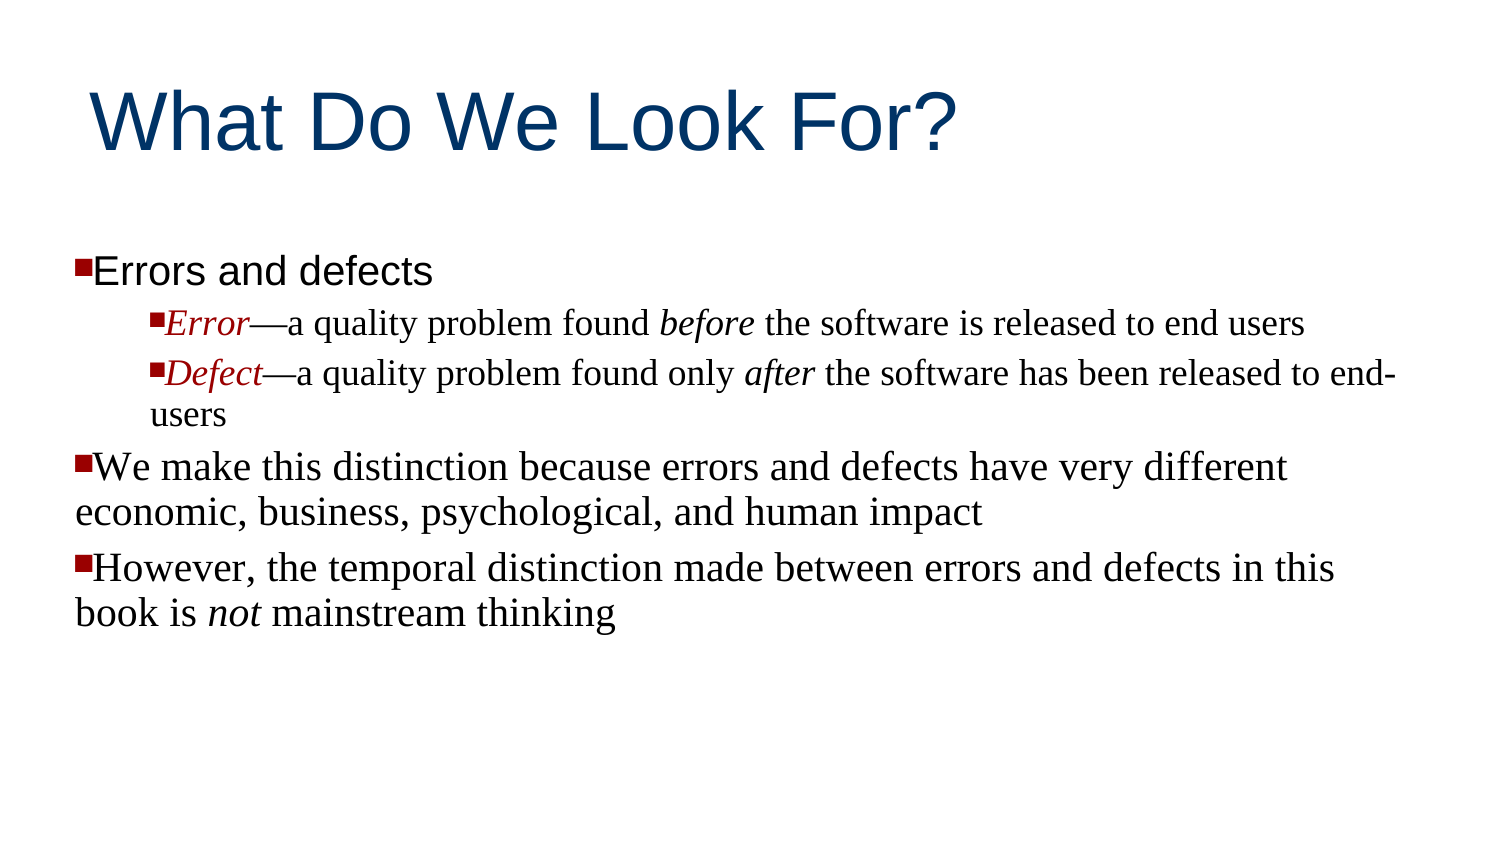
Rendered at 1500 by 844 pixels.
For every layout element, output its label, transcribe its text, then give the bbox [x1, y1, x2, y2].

subtitle Errors and defects Error—a quality problem found before the software is released to end users Defect—a quality problem found only after the software has been released to end-users We make this distinction because errors and defects have very different economic, business, psychological, and human impact However, the temporal distinction made between errors and defects in this book is not mainstream thinking [75, 197, 1425, 687]
title What Do We Look For? [75, 33, 1425, 175]
